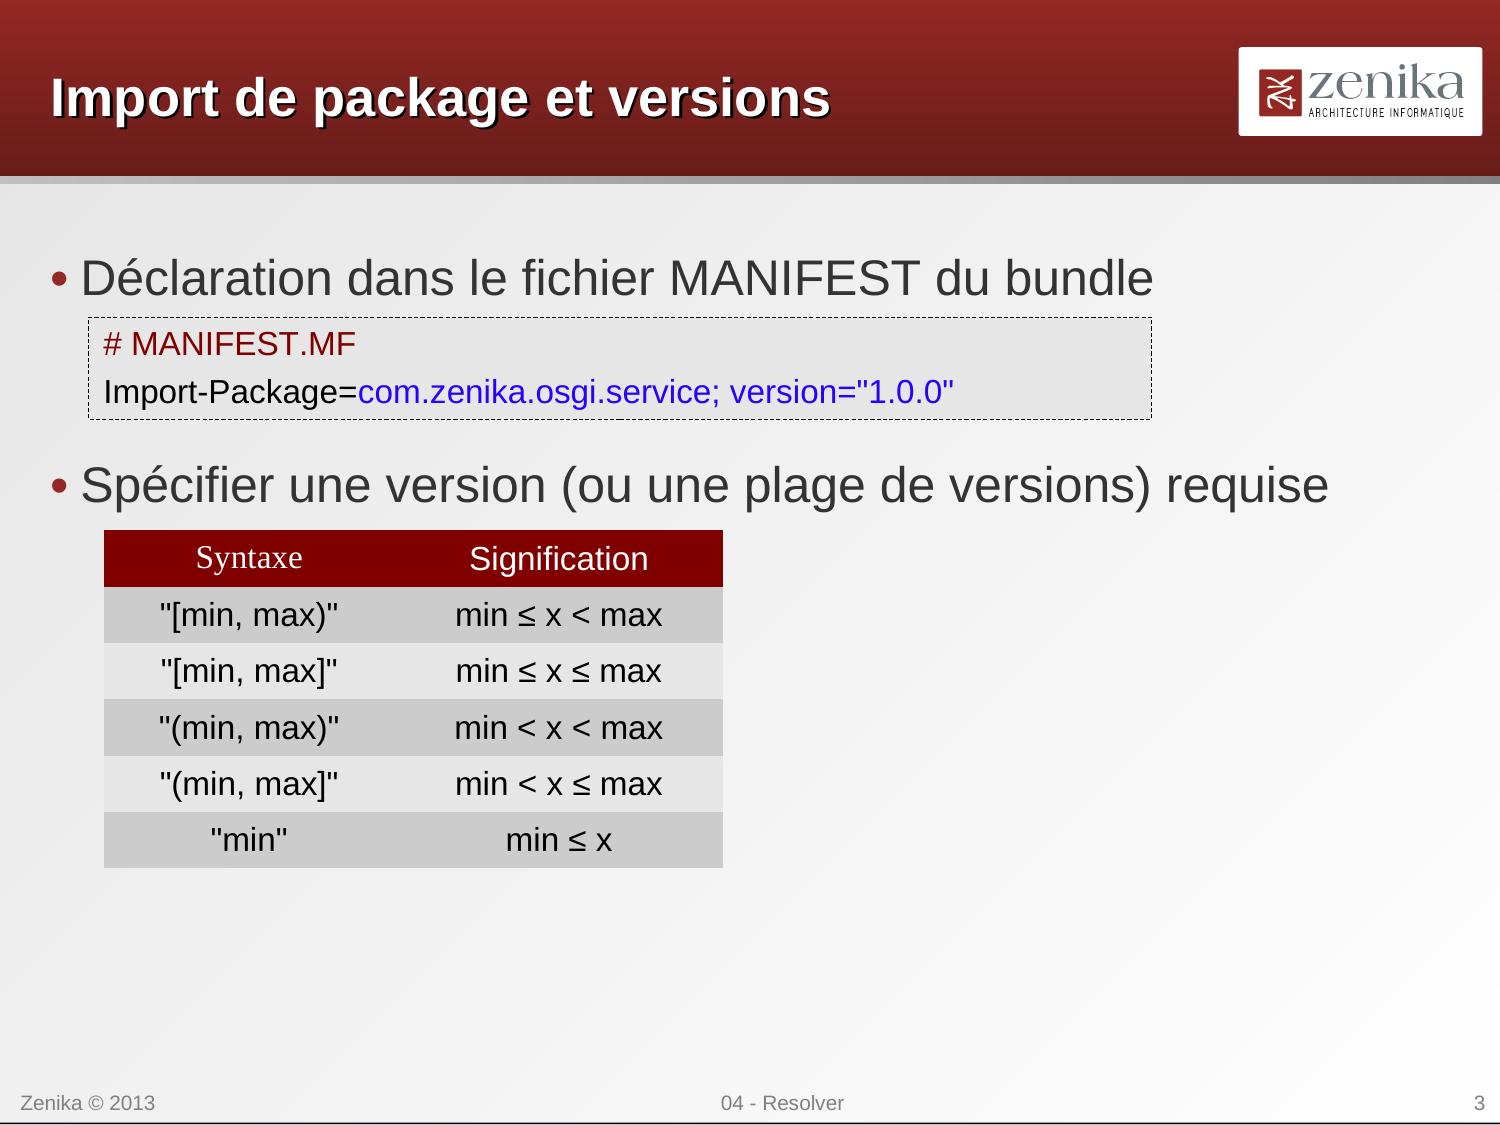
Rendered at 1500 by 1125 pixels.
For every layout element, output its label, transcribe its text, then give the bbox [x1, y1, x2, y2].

table_header Syntaxe [104, 530, 395, 587]
table_cell "(min, max)" [104, 699, 395, 756]
table_cell "min" [104, 812, 395, 868]
table_cell "[min, max)" [104, 587, 395, 643]
list # MANIFEST.MF Import-Package=com.zenika.osgi.service; version="1.0.0" [88, 317, 1152, 420]
table_cell min ≤ x ≤ max [395, 643, 723, 699]
table_cell min < x < max [395, 699, 723, 756]
table_cell min ≤ x < max [395, 587, 723, 643]
list Déclaration dans le fichier MANIFEST du bundle Spécifier une version (ou une plage de versions) requise [50, 249, 1435, 1034]
table_cell "(min, max]" [104, 756, 395, 812]
table_cell min ≤ x [395, 812, 723, 868]
table_header Signification [395, 530, 723, 587]
table_cell min < x ≤ max [395, 756, 723, 812]
title Import de package et versions [50, 15, 1206, 180]
table_cell "[min, max]" [104, 643, 395, 699]
picture [1257, 58, 1464, 125]
